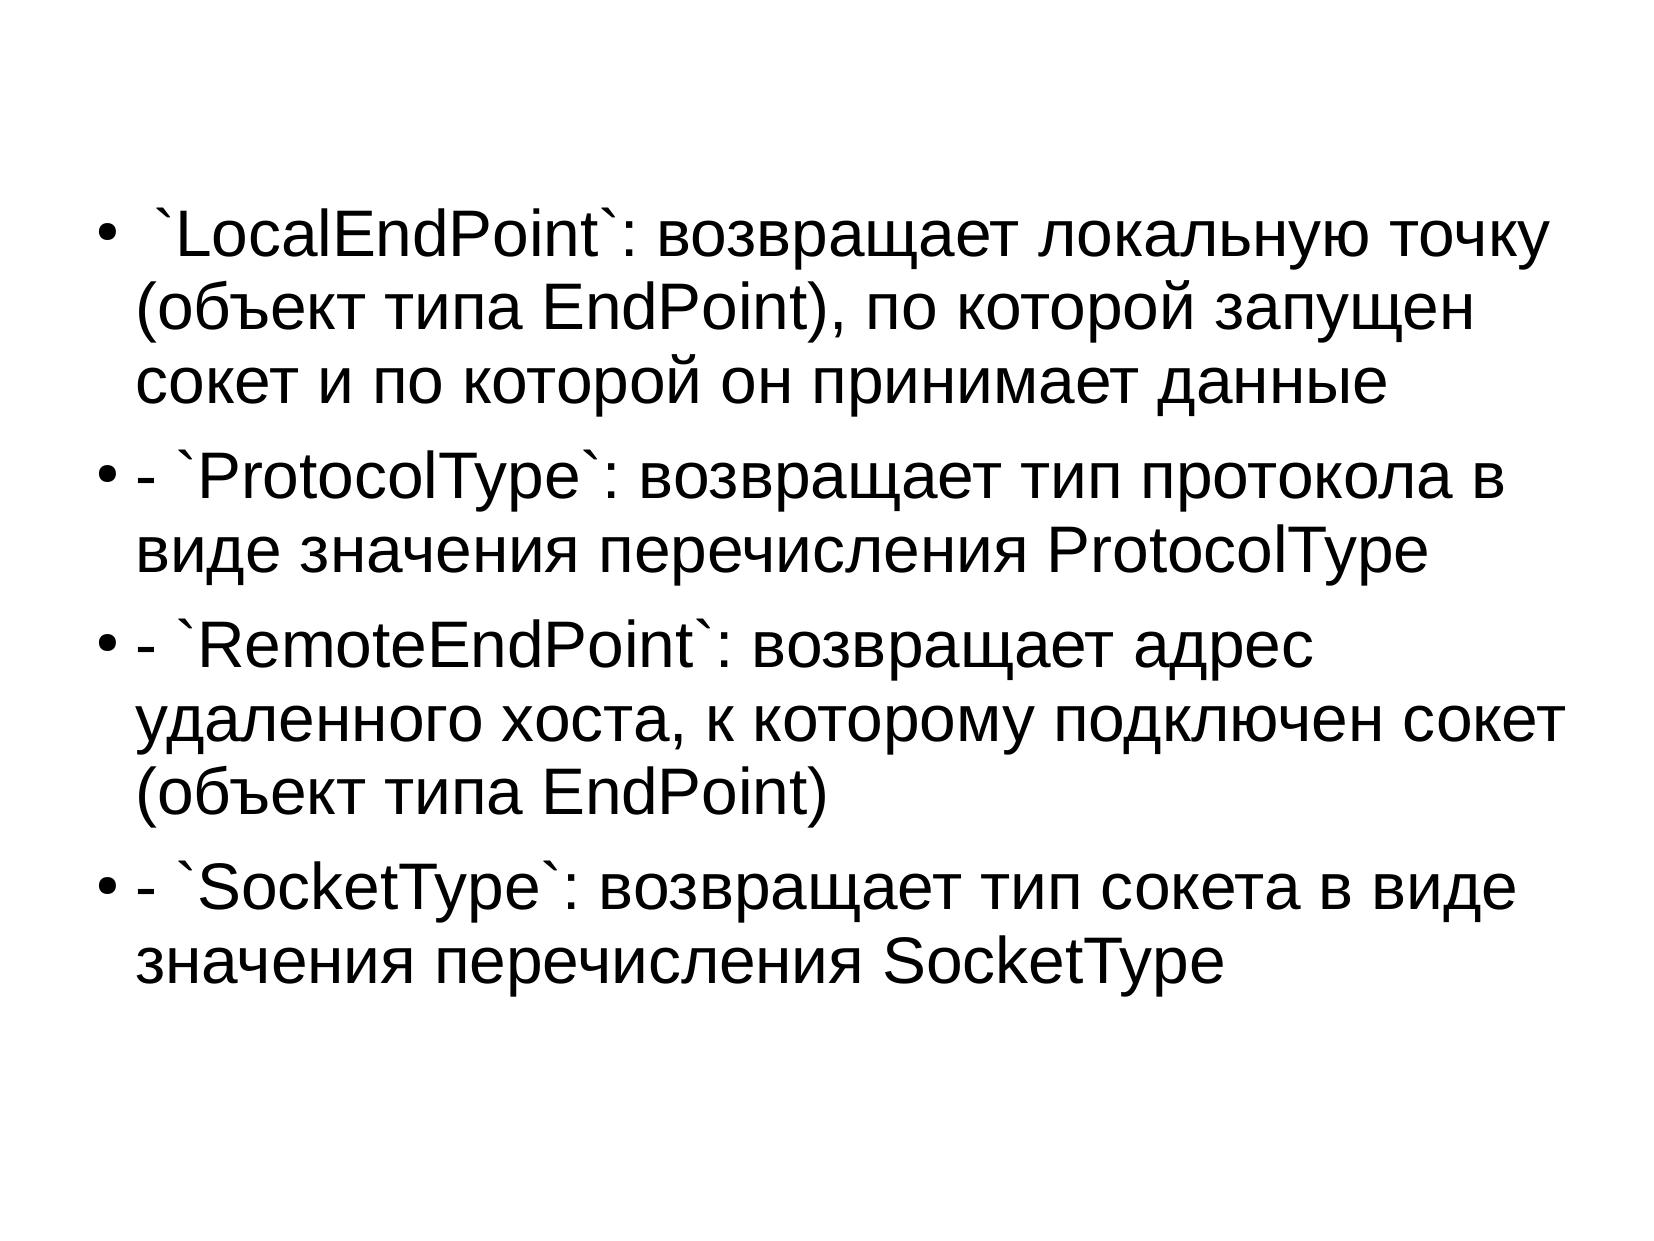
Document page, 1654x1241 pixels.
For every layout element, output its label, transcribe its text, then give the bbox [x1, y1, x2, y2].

list `LocalEndPoint`: возвращает локальную точку (объект типа EndPoint), по которой запущен сокет и по которой он принимает данные - `ProtocolType`: возвращает тип протокола в виде значения перечисления ProtocolType - `RemoteEndPoint`: возвращает адрес удаленного хоста, к которому подключен сокет (объект типа EndPoint) - `SocketType`: возвращает тип сокета в виде значения перечисления SocketType [82, 196, 1571, 1010]
